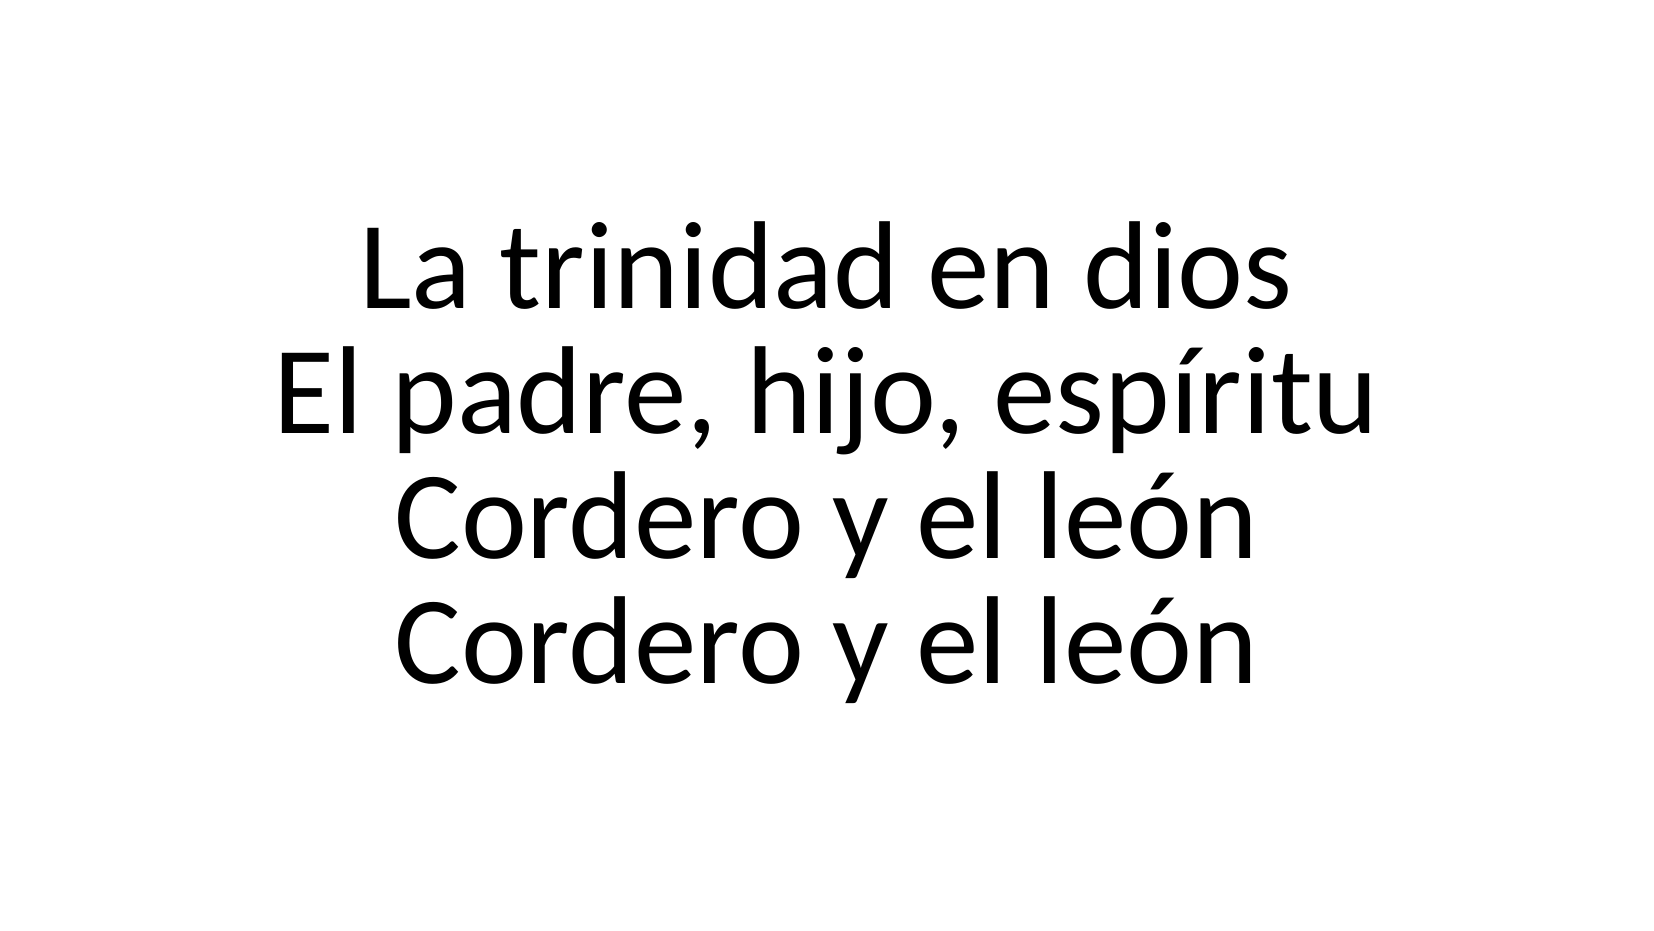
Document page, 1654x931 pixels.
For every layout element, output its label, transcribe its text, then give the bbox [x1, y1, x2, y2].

title La trinidad en dios El padre, hijo, espíritu Cordero y el león Cordero y el león [0, 0, 1654, 931]
